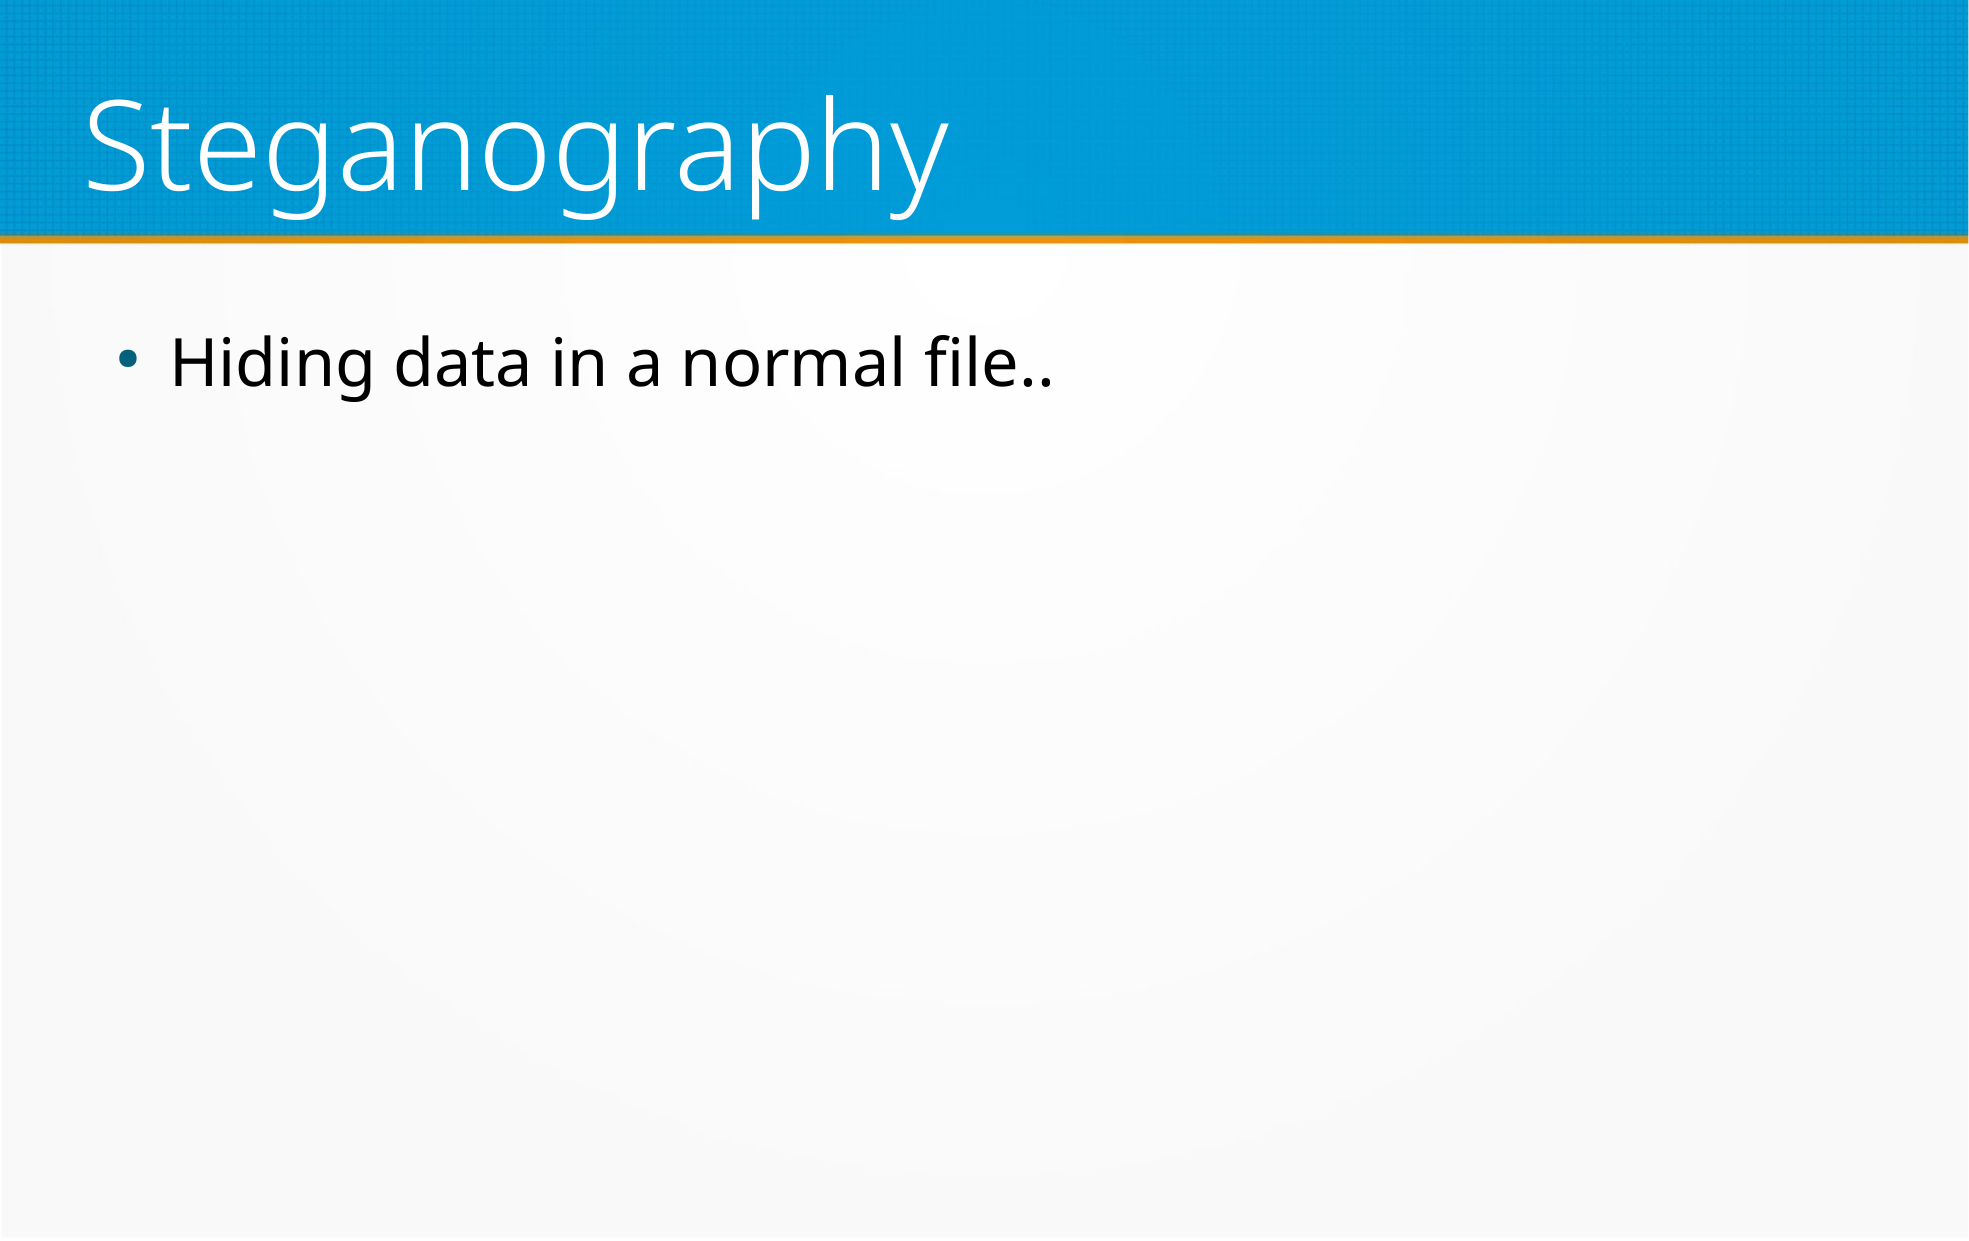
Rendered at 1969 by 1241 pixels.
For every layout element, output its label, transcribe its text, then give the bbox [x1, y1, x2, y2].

picture [0, 233, 1969, 1241]
list Hiding data in a normal file.. [98, 315, 1861, 1081]
title Steganography [82, 19, 1855, 227]
